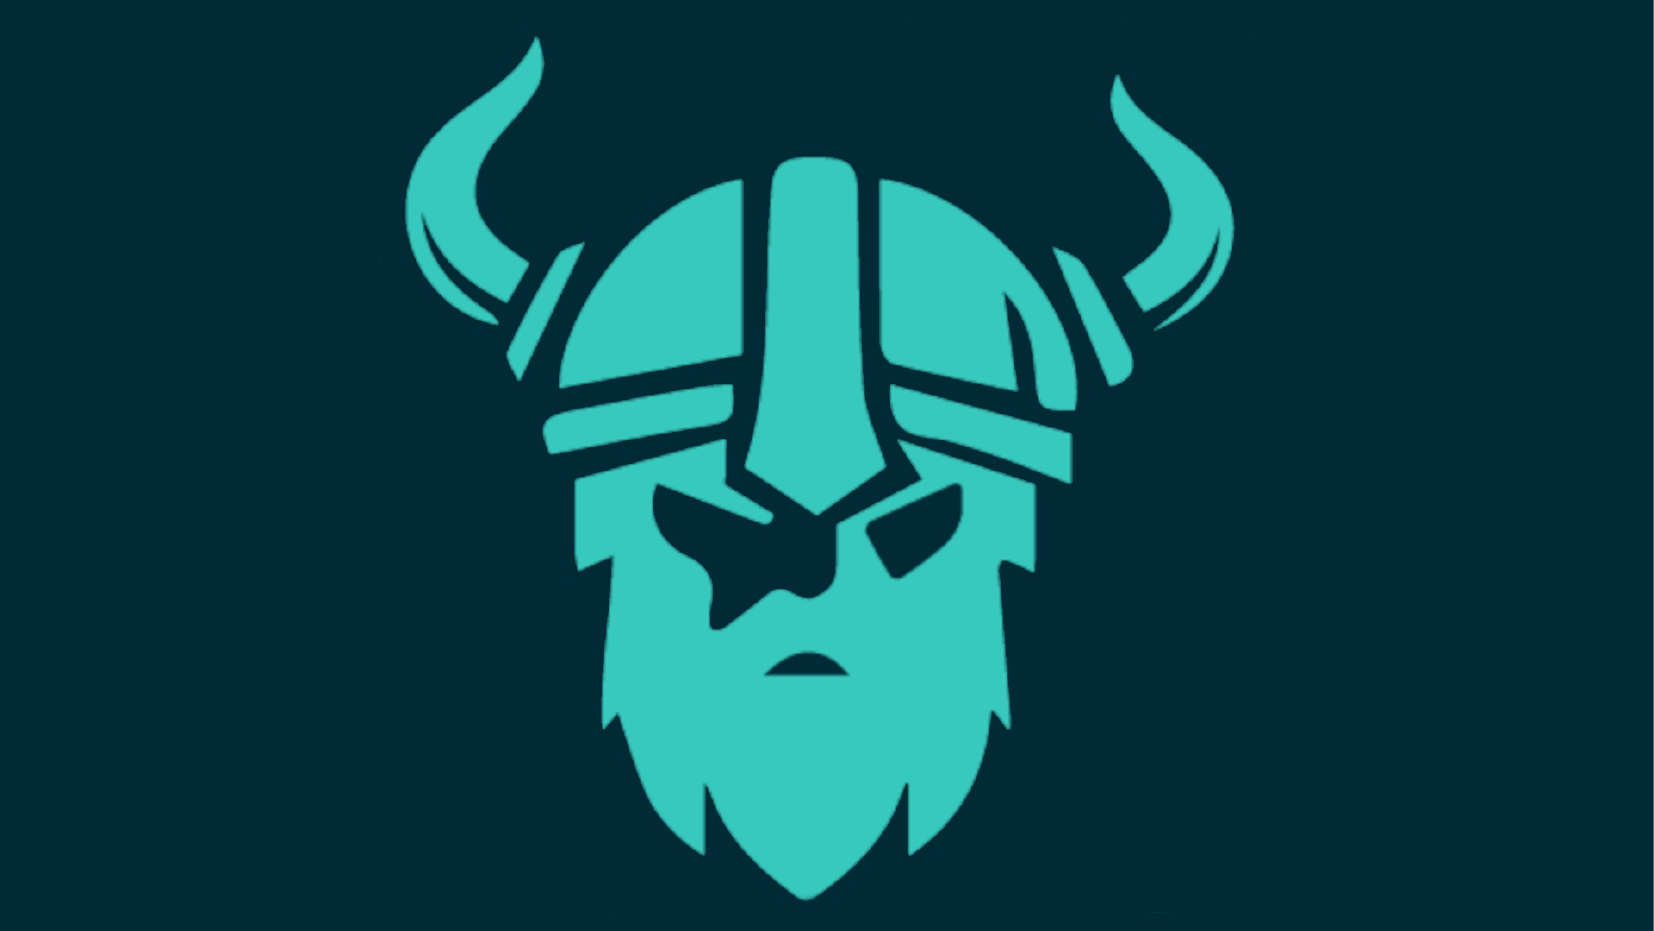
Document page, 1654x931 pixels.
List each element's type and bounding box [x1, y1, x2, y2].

picture [570, 438, 1036, 901]
picture [890, 383, 1074, 485]
picture [1110, 73, 1235, 330]
picture [1053, 246, 1134, 386]
picture [744, 157, 886, 515]
picture [877, 179, 1078, 412]
picture [559, 179, 744, 389]
picture [505, 242, 585, 381]
picture [542, 384, 733, 455]
picture [404, 37, 545, 325]
